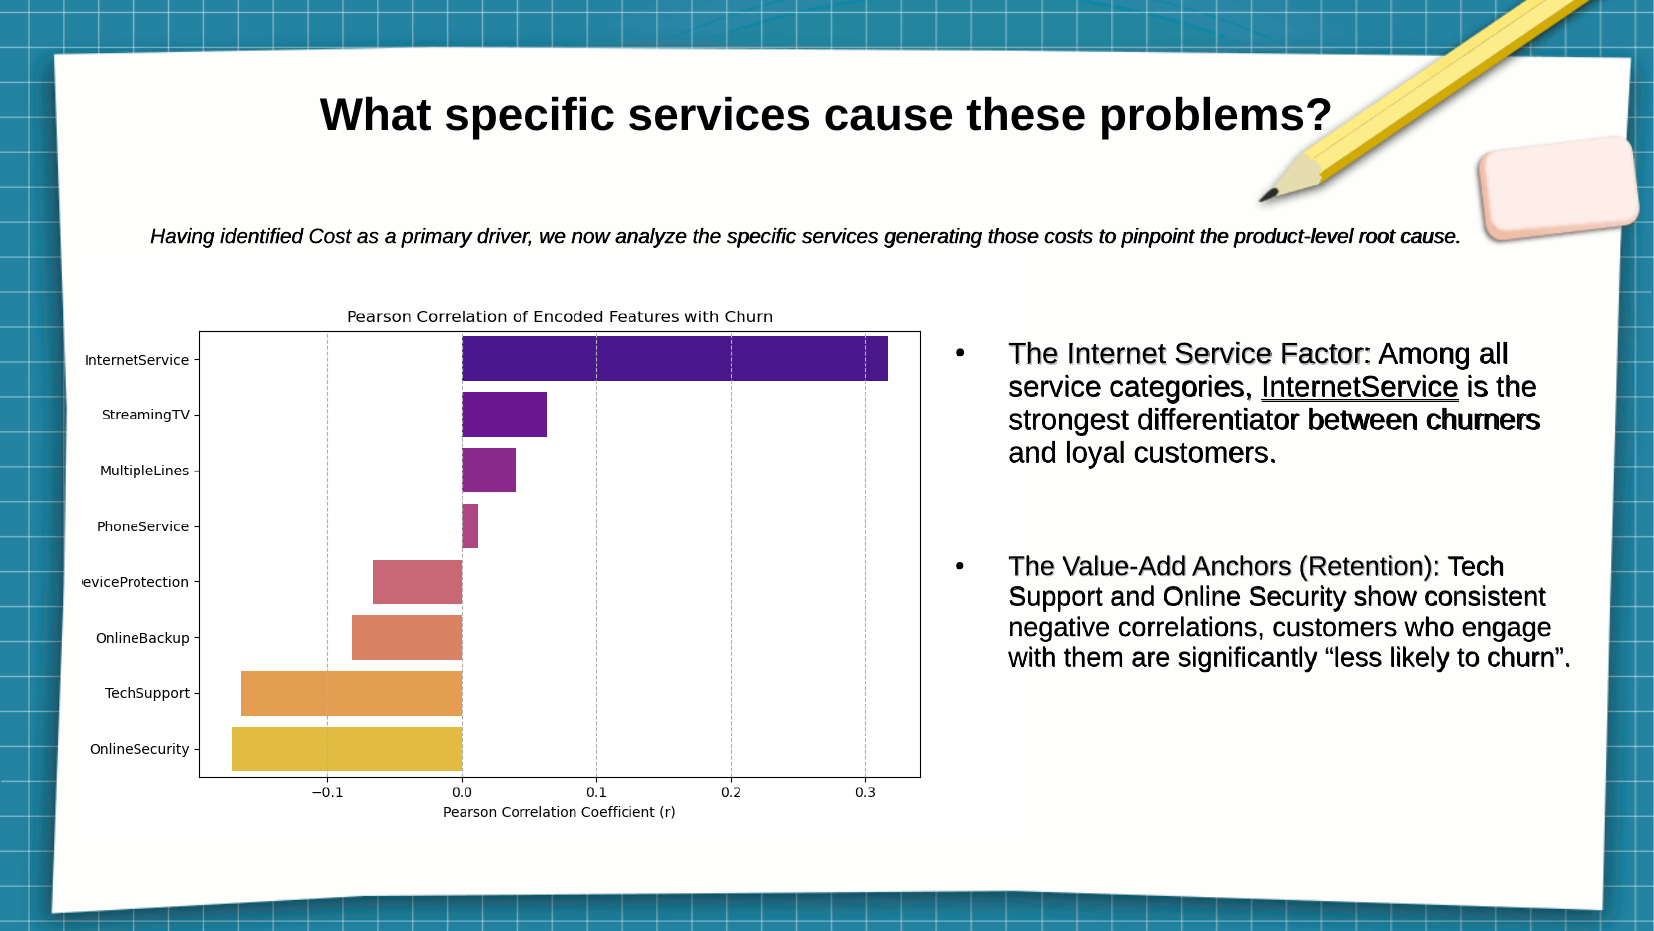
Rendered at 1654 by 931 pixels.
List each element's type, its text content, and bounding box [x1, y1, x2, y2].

picture [0, 0, 1654, 931]
list Having identified Cost as a primary driver, we now analyze the specific services generating those costs to pinpoint the product-level root cause. [150, 225, 1463, 301]
list The Internet Service Factor: Among all service categories, InternetService is the strongest differentiator between churners and loyal customers. The Value-Add Anchors (Retention): Tech Support and Online Security show consistent negative correlations, customers who engage with them are significantly “less likely to churn”. [937, 337, 1586, 826]
title What specific services cause these problems? [82, 37, 1571, 193]
